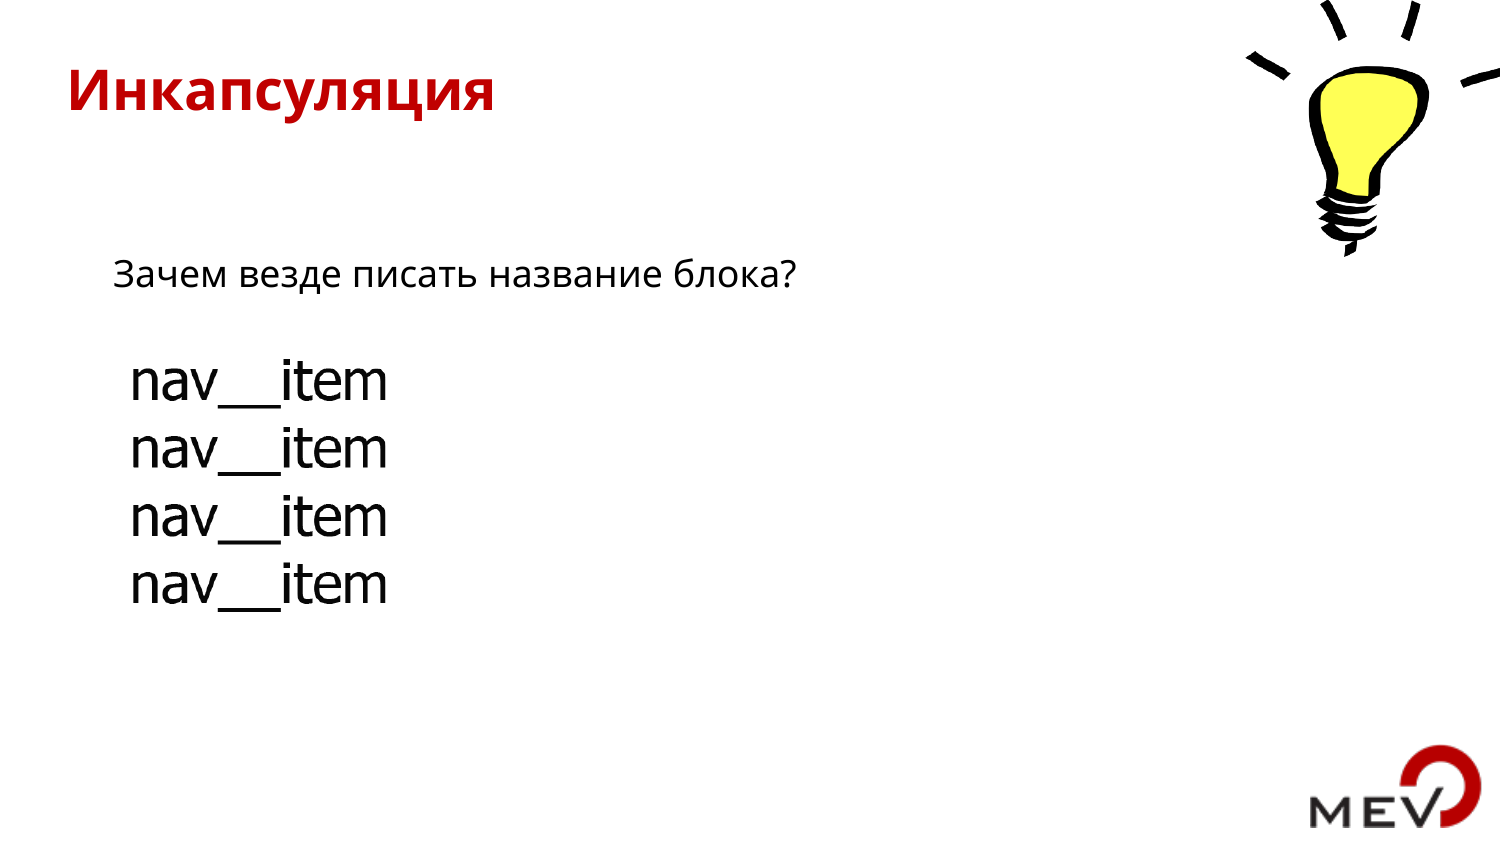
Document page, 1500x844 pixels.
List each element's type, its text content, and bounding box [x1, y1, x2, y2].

picture [71, 314, 451, 661]
picture [1245, 0, 1500, 257]
title Зачем везде писать название блока? [98, 228, 1387, 747]
picture [1310, 744, 1483, 828]
title Инкапсуляция [51, 39, 1245, 168]
